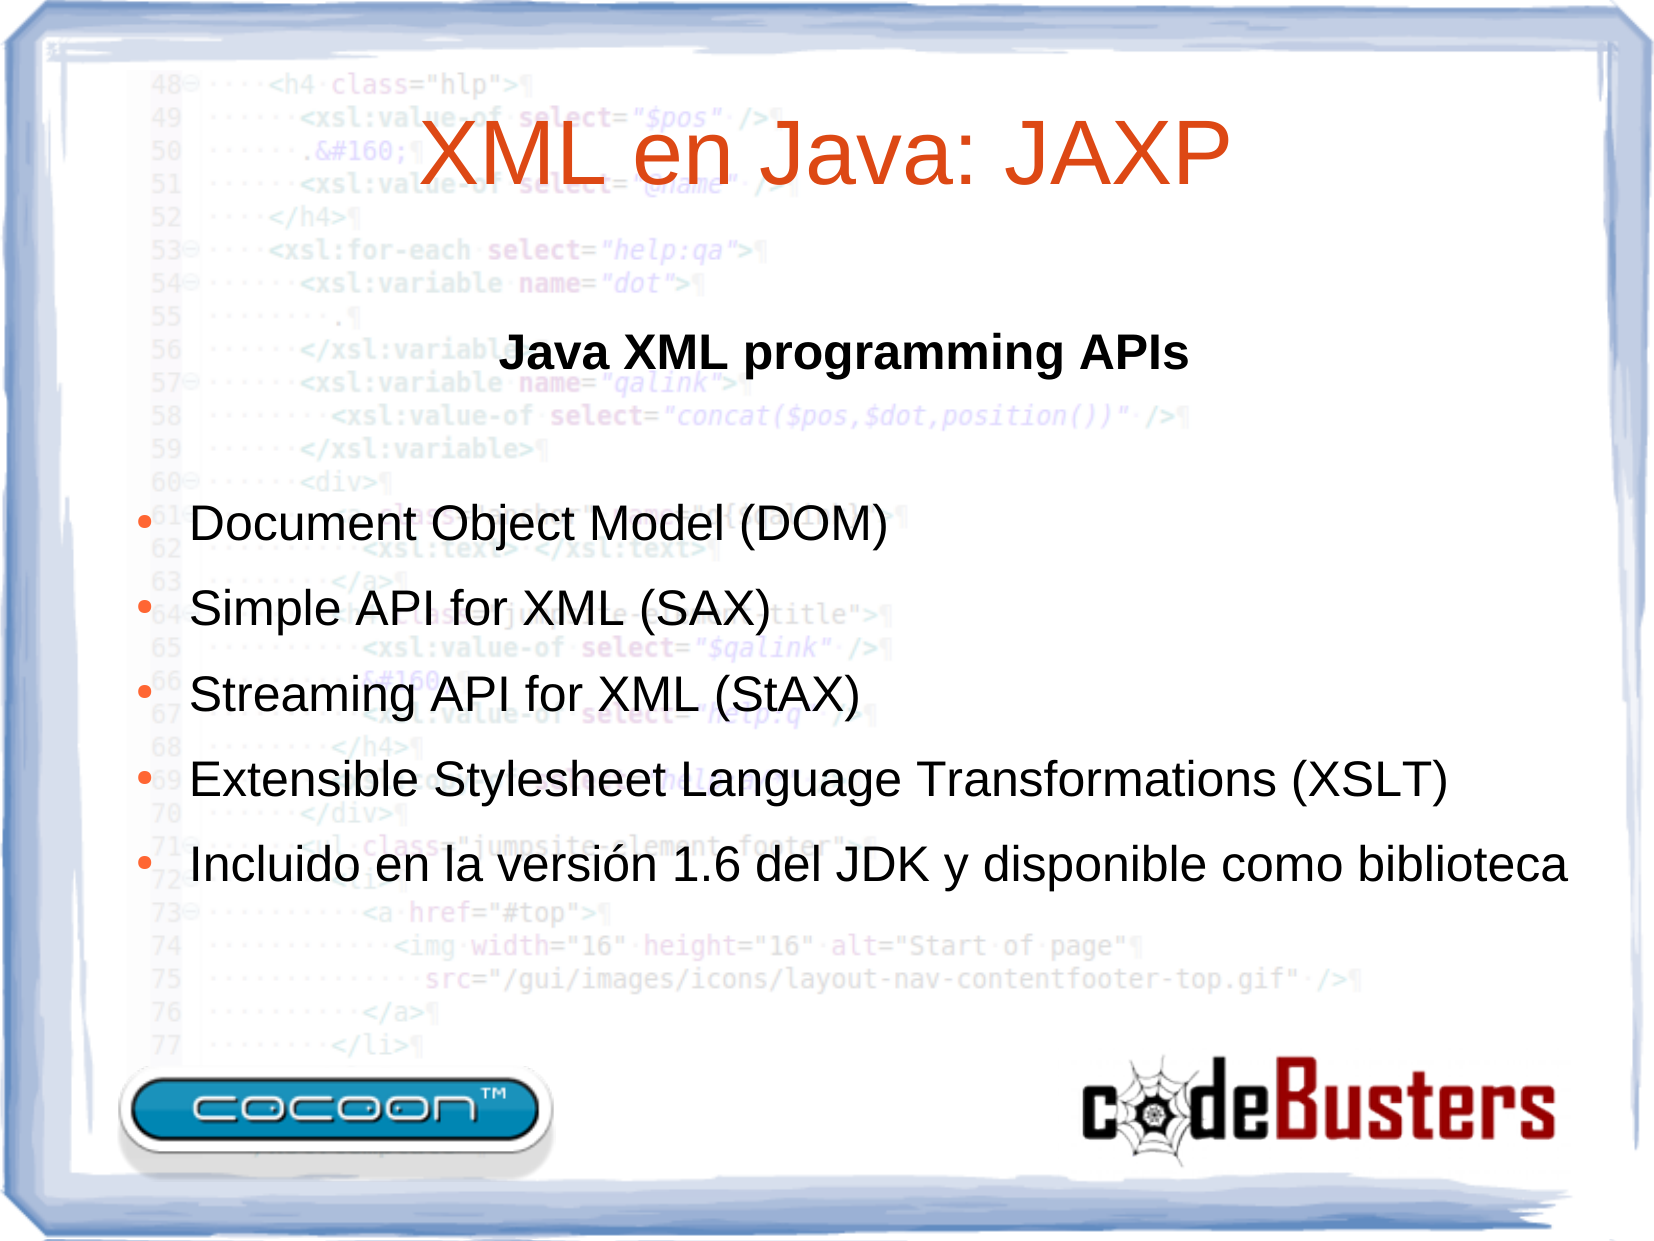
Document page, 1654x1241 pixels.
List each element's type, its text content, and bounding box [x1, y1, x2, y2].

title XML en Java: JAXP [82, 49, 1571, 257]
picture [0, 0, 1654, 1241]
list Java XML programming APIs Document Object Model (DOM) Simple API for XML (SAX) Streaming API for XML (StAX) Extensible Stylesheet Language Transformations (XSLT) Incluido en la versión 1.6 del JDK y disponible como biblioteca [118, 324, 1571, 1045]
